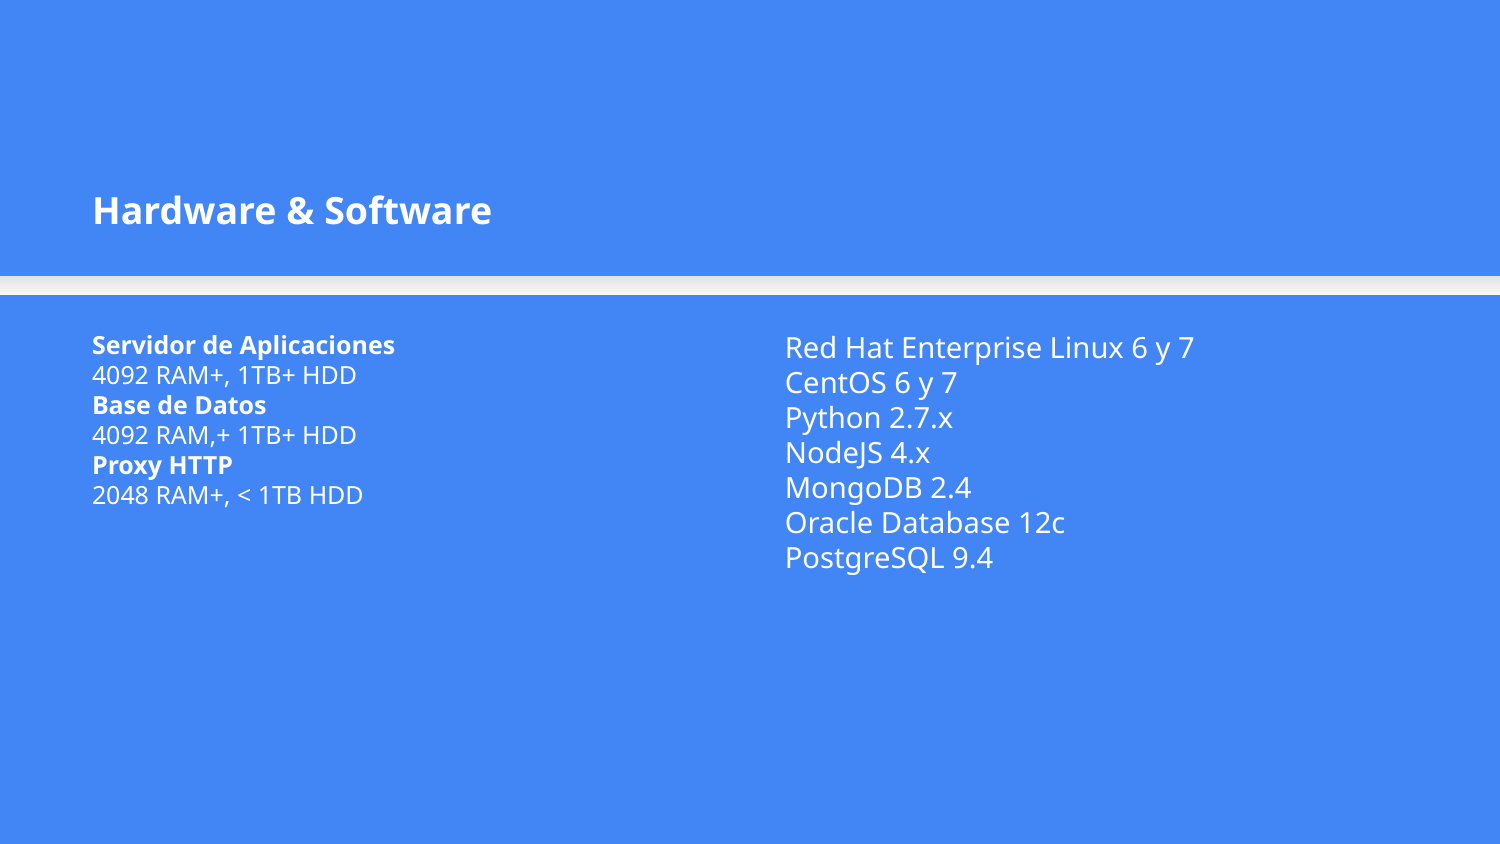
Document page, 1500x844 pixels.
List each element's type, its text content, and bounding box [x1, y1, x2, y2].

text_box Servidor de Aplicaciones 4092 RAM+, 1TB+ HDD Base de Datos 4092 RAM,+ 1TB+ HDD Proxy HTTP 2048 RAM+, < 1TB HDD [77, 314, 734, 760]
text_box Hardware & Software [77, 121, 1427, 247]
text_box Red Hat Enterprise Linux 6 y 7 CentOS 6 y 7 Python 2.7.x NodeJS 4.x MongoDB 2.4 Oracle Database 12c PostgreSQL 9.4 [770, 314, 1427, 760]
